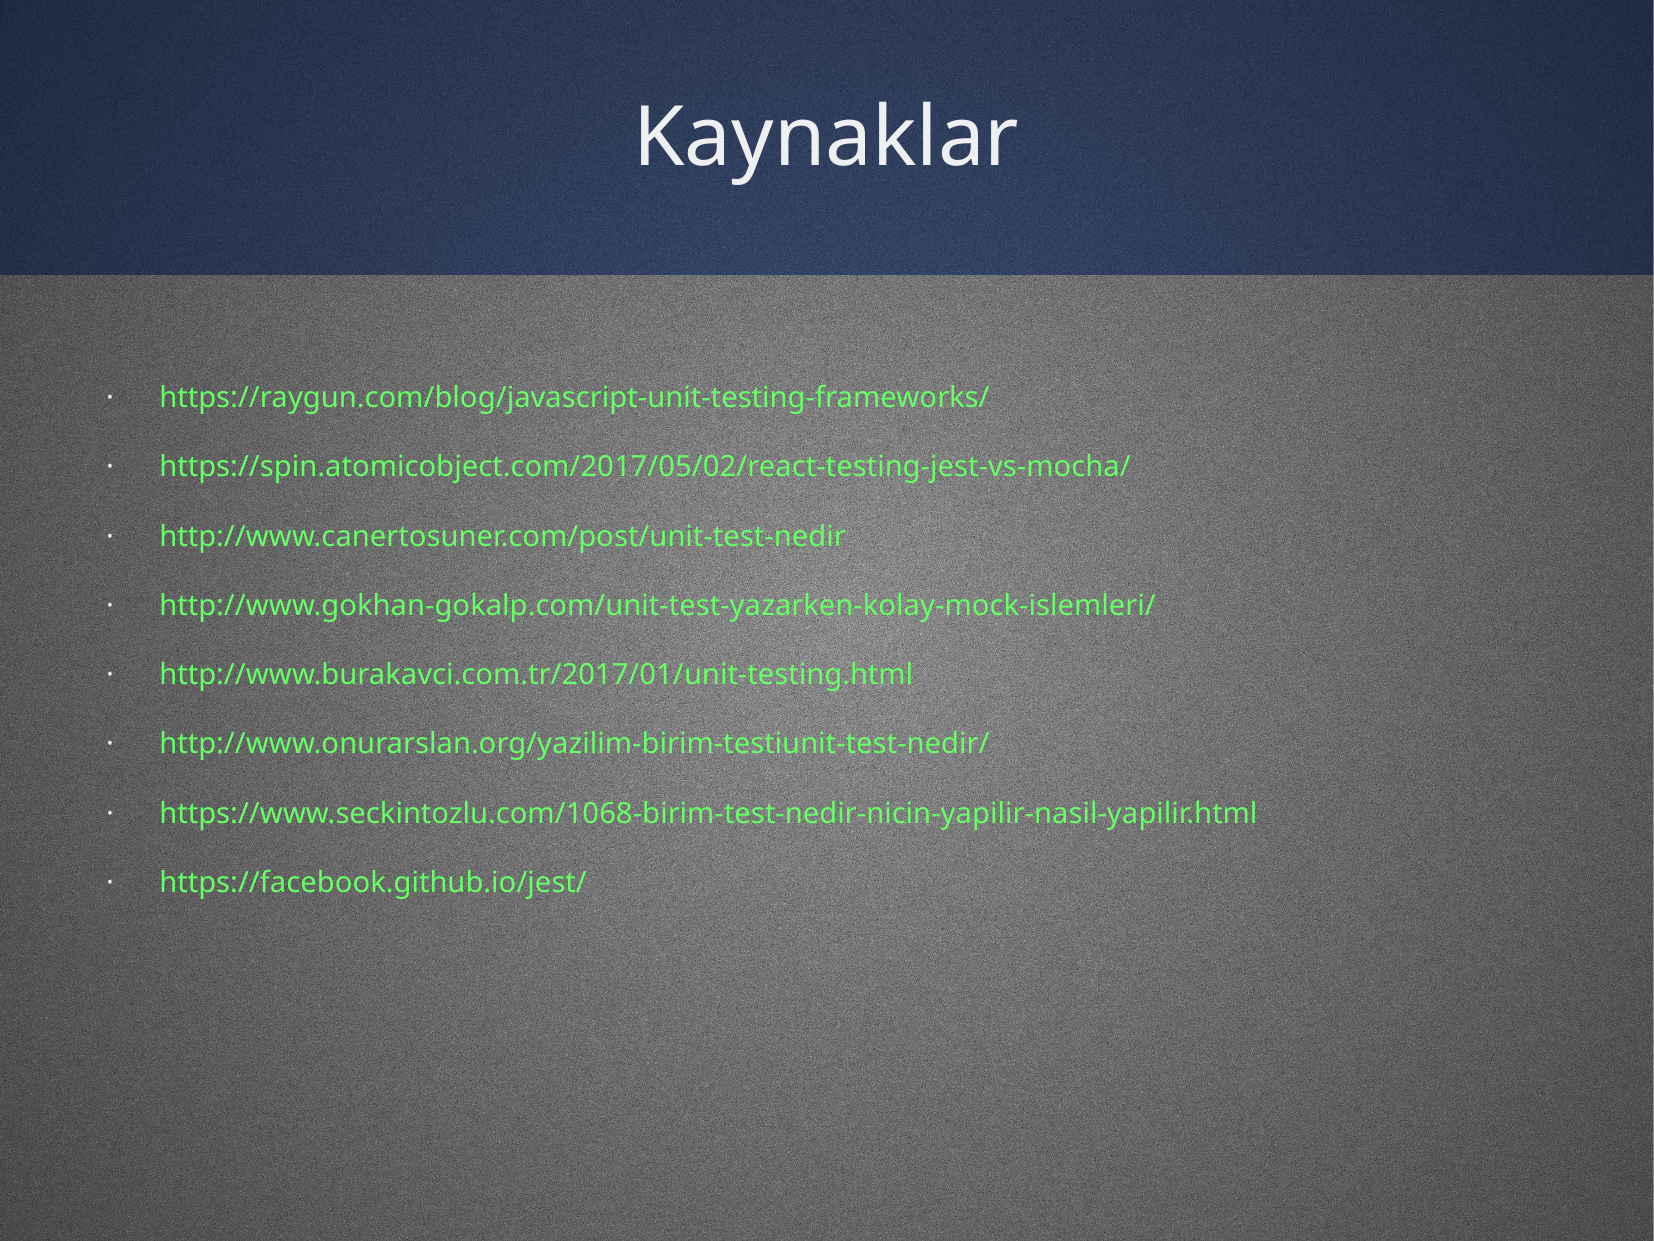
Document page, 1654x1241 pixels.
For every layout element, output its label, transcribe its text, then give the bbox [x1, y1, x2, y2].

title Kaynaklar [88, 29, 1565, 237]
picture [0, 0, 1654, 1241]
list https://raygun.com/blog/javascript-unit-testing-frameworks/ https://spin.atomicobject.com/2017/05/02/react-testing-jest-vs-mocha/ http://www.canertosuner.com/post/unit-test-nedir http://www.gokhan-gokalp.com/unit-test-yazarken-kolay-mock-islemleri/ http://www.burakavci.com.tr/2017/01/unit-testing.html http://www.onurarslan.org/yazilim-birim-testiunit-test-nedir/ https://www.seckintozlu.com/1068-birim-test-nedir-nicin-yapilir-nasil-yapilir.html https://facebook.github.io/jest/ [88, 307, 1565, 1193]
